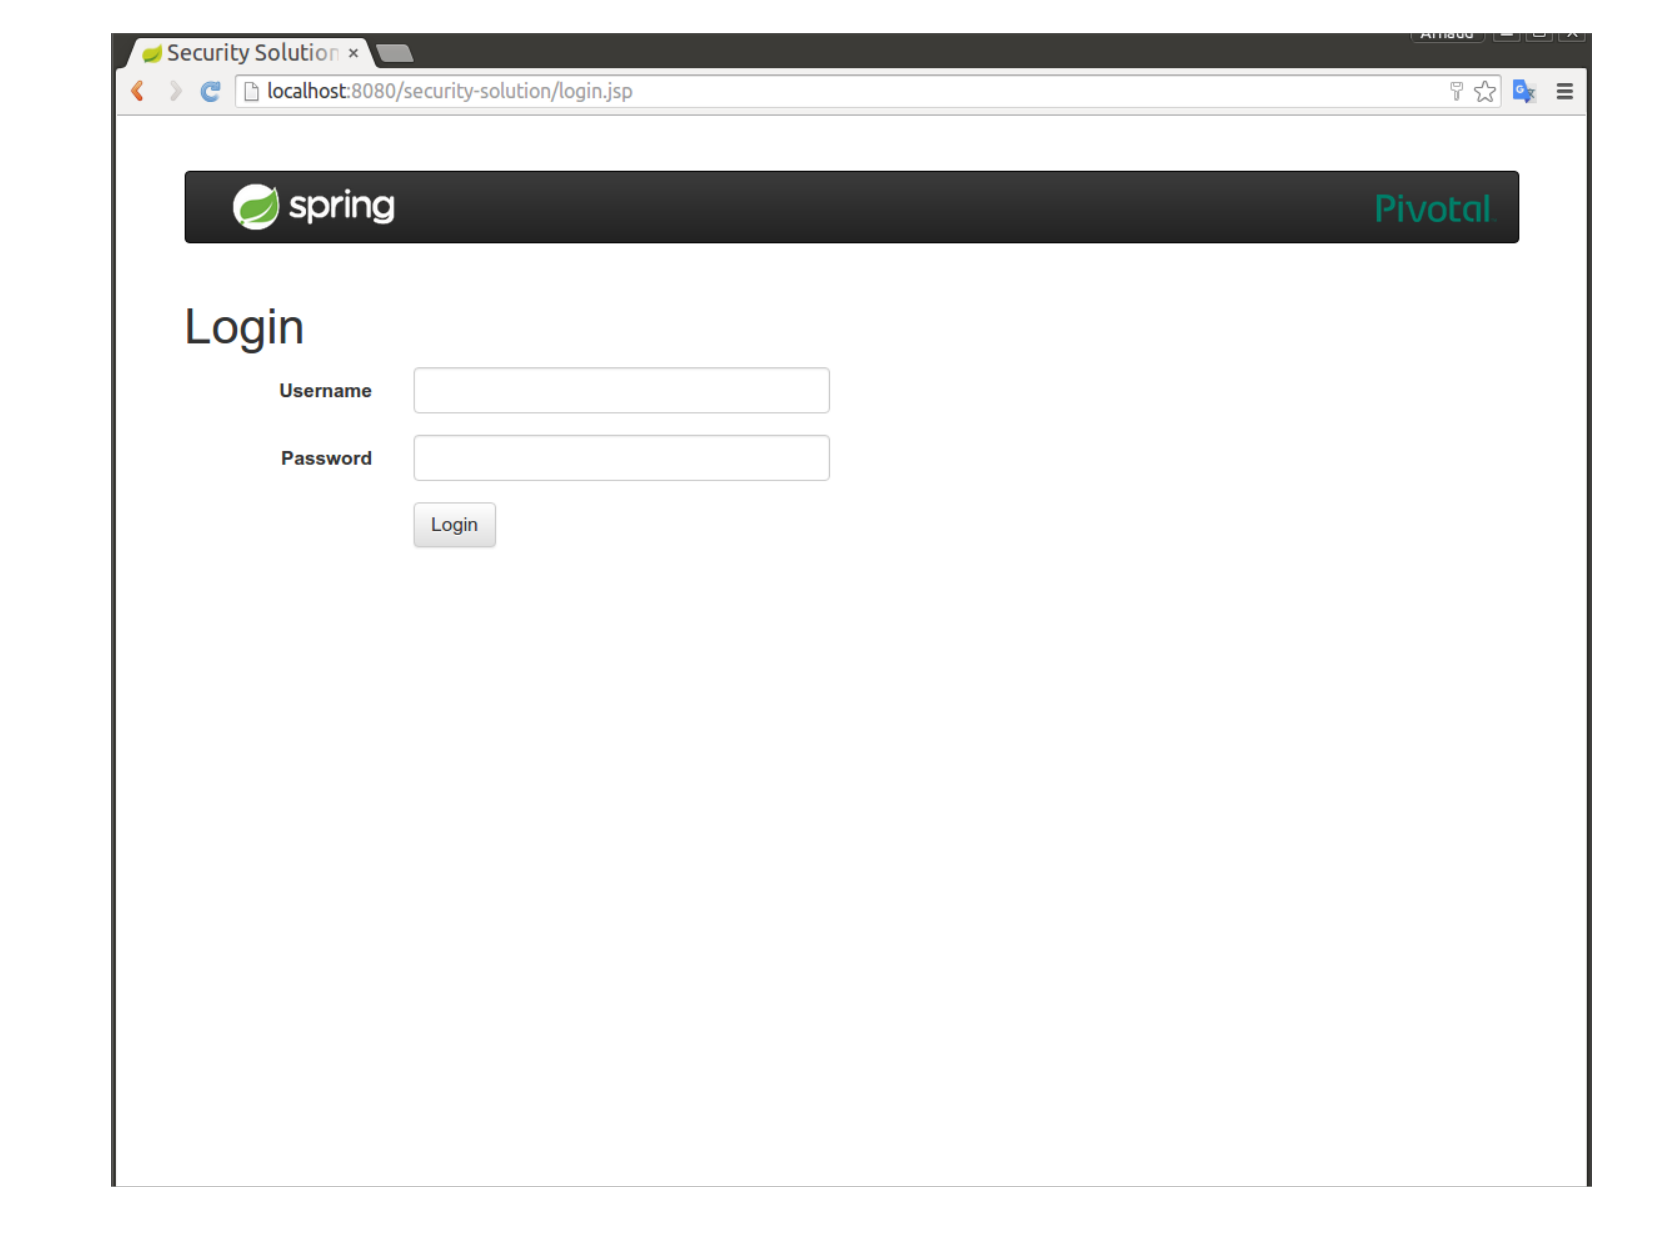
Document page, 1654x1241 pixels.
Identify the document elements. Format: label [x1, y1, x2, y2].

picture [111, 17, 1592, 1203]
